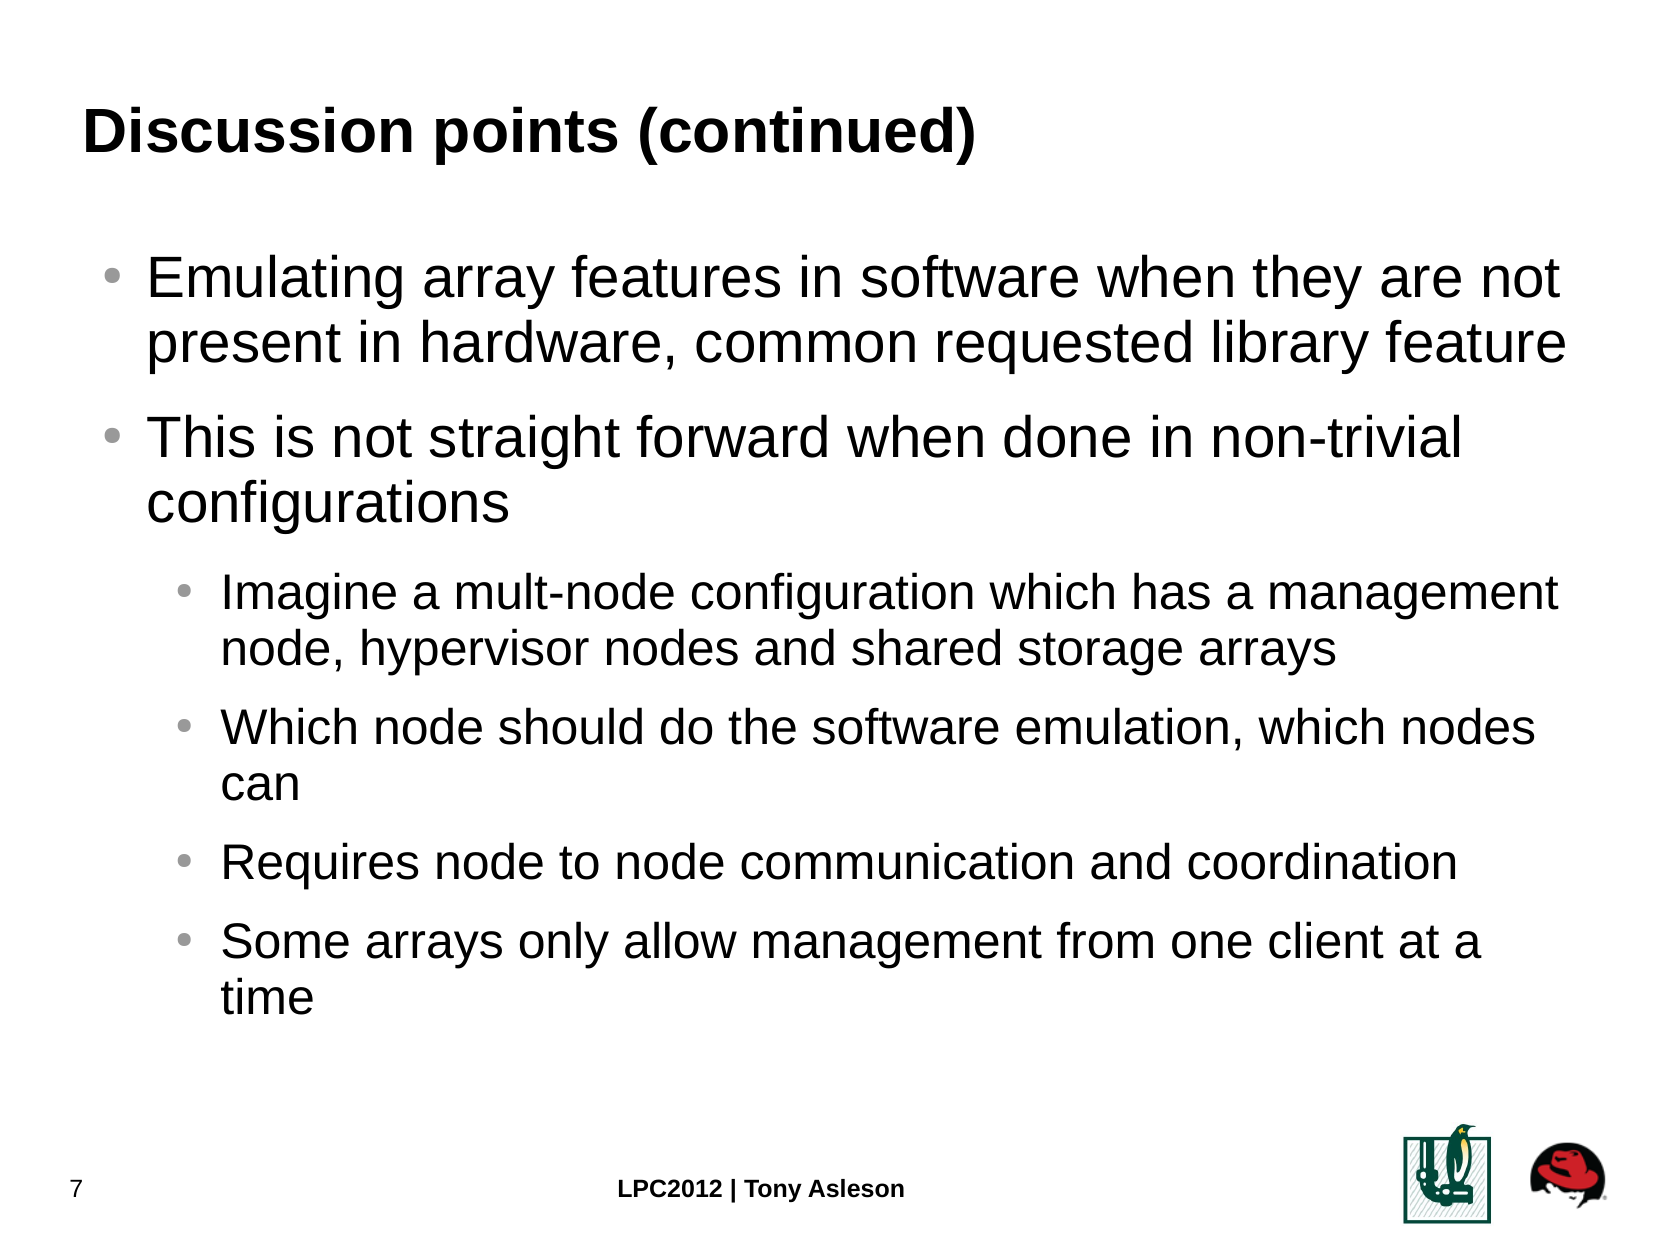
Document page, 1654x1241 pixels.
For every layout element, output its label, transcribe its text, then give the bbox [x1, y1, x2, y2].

title Discussion points (continued) [82, 37, 1571, 226]
picture [1391, 1122, 1504, 1239]
list Emulating array features in software when they are not present in hardware, common requested library feature This is not straight forward when done in non-trivial configurations Imagine a mult-node configuration which has a management node, hypervisor nodes and shared storage arrays Which node should do the software emulation, which nodes can Requires node to node communication and coordination Some arrays only allow management from one client at a time [86, 244, 1576, 1039]
picture [1529, 1140, 1613, 1218]
